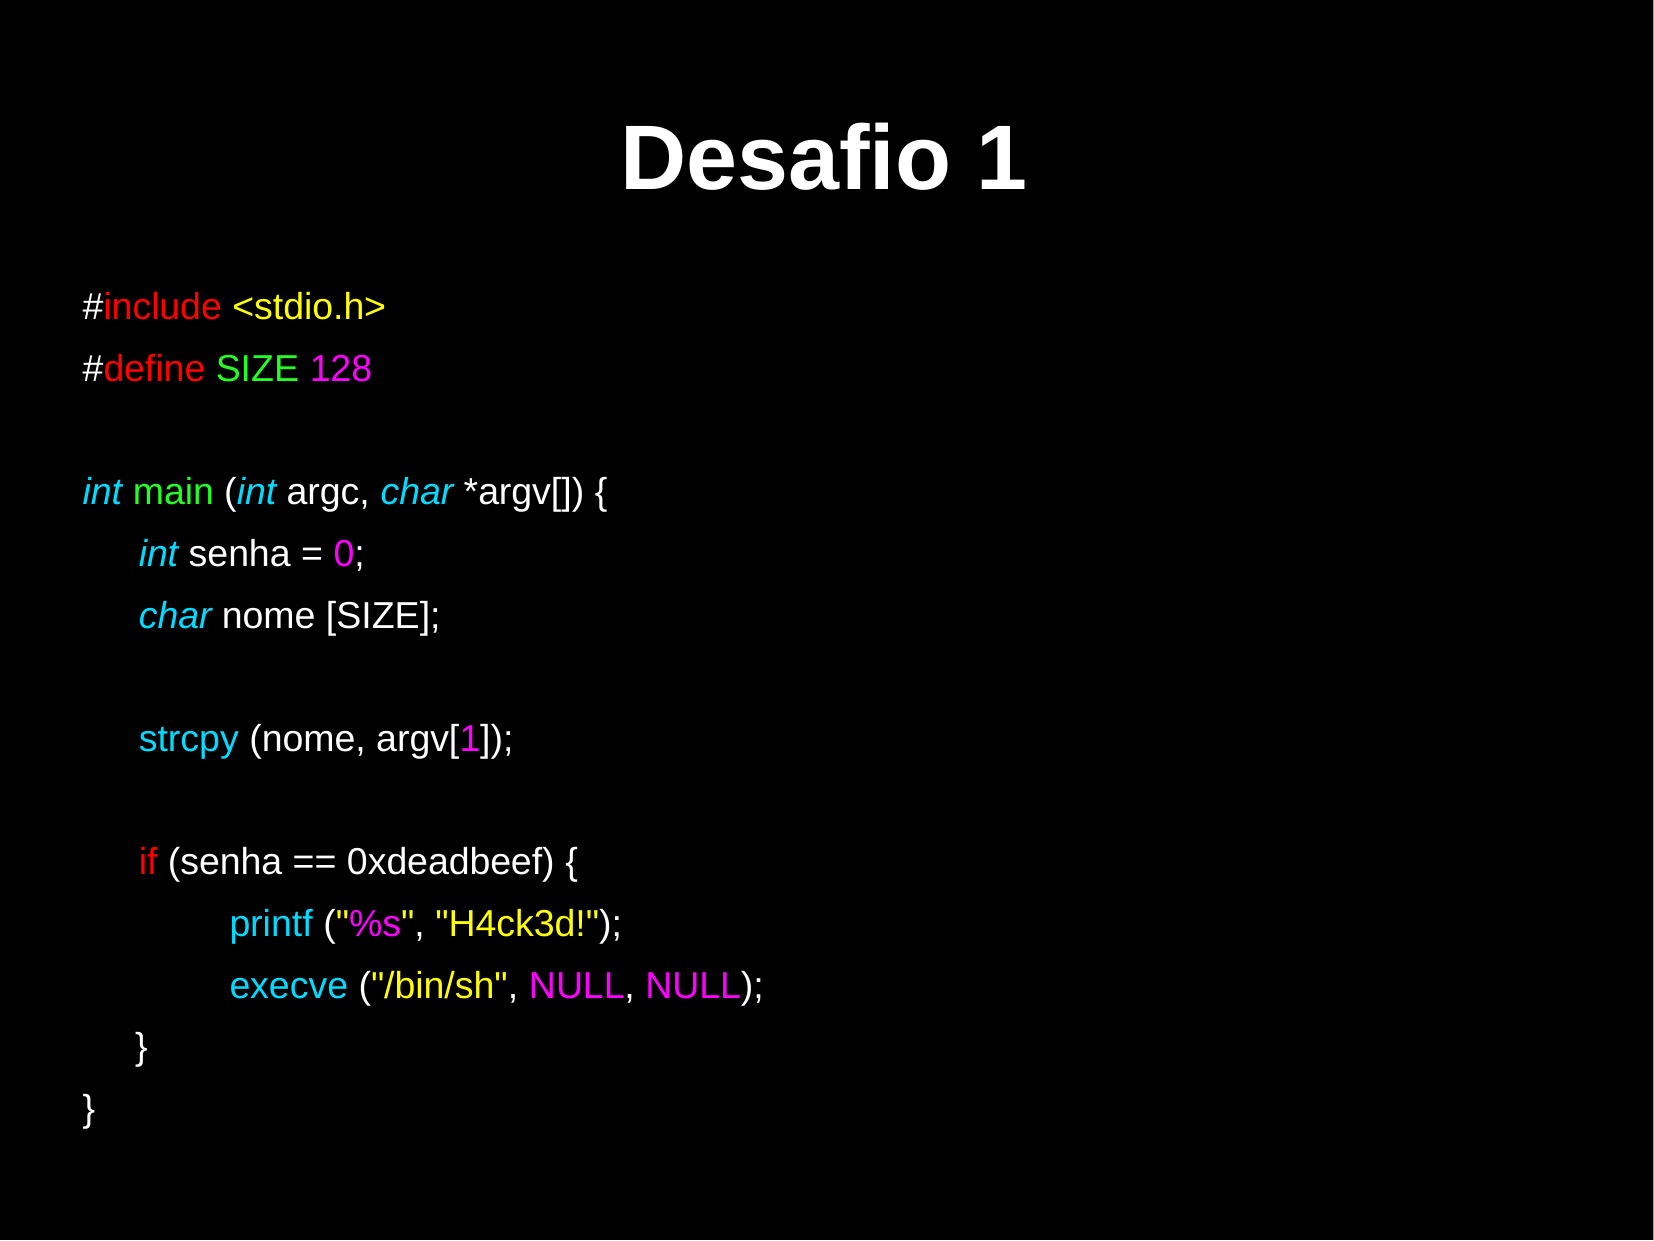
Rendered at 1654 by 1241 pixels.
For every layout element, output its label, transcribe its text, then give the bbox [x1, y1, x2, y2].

text_box Desafio 1 [82, 23, 1566, 283]
subtitle #include <stdio.h> #define SIZE 128 int main (int argc, char *argv[]) { int senha = 0; char nome [SIZE]; strcpy (nome, argv[1]); if (senha == 0xdeadbeef) { printf ("%s", "H4ck3d!"); execve ("/bin/sh", NULL, NULL); } } [82, 201, 1570, 1210]
